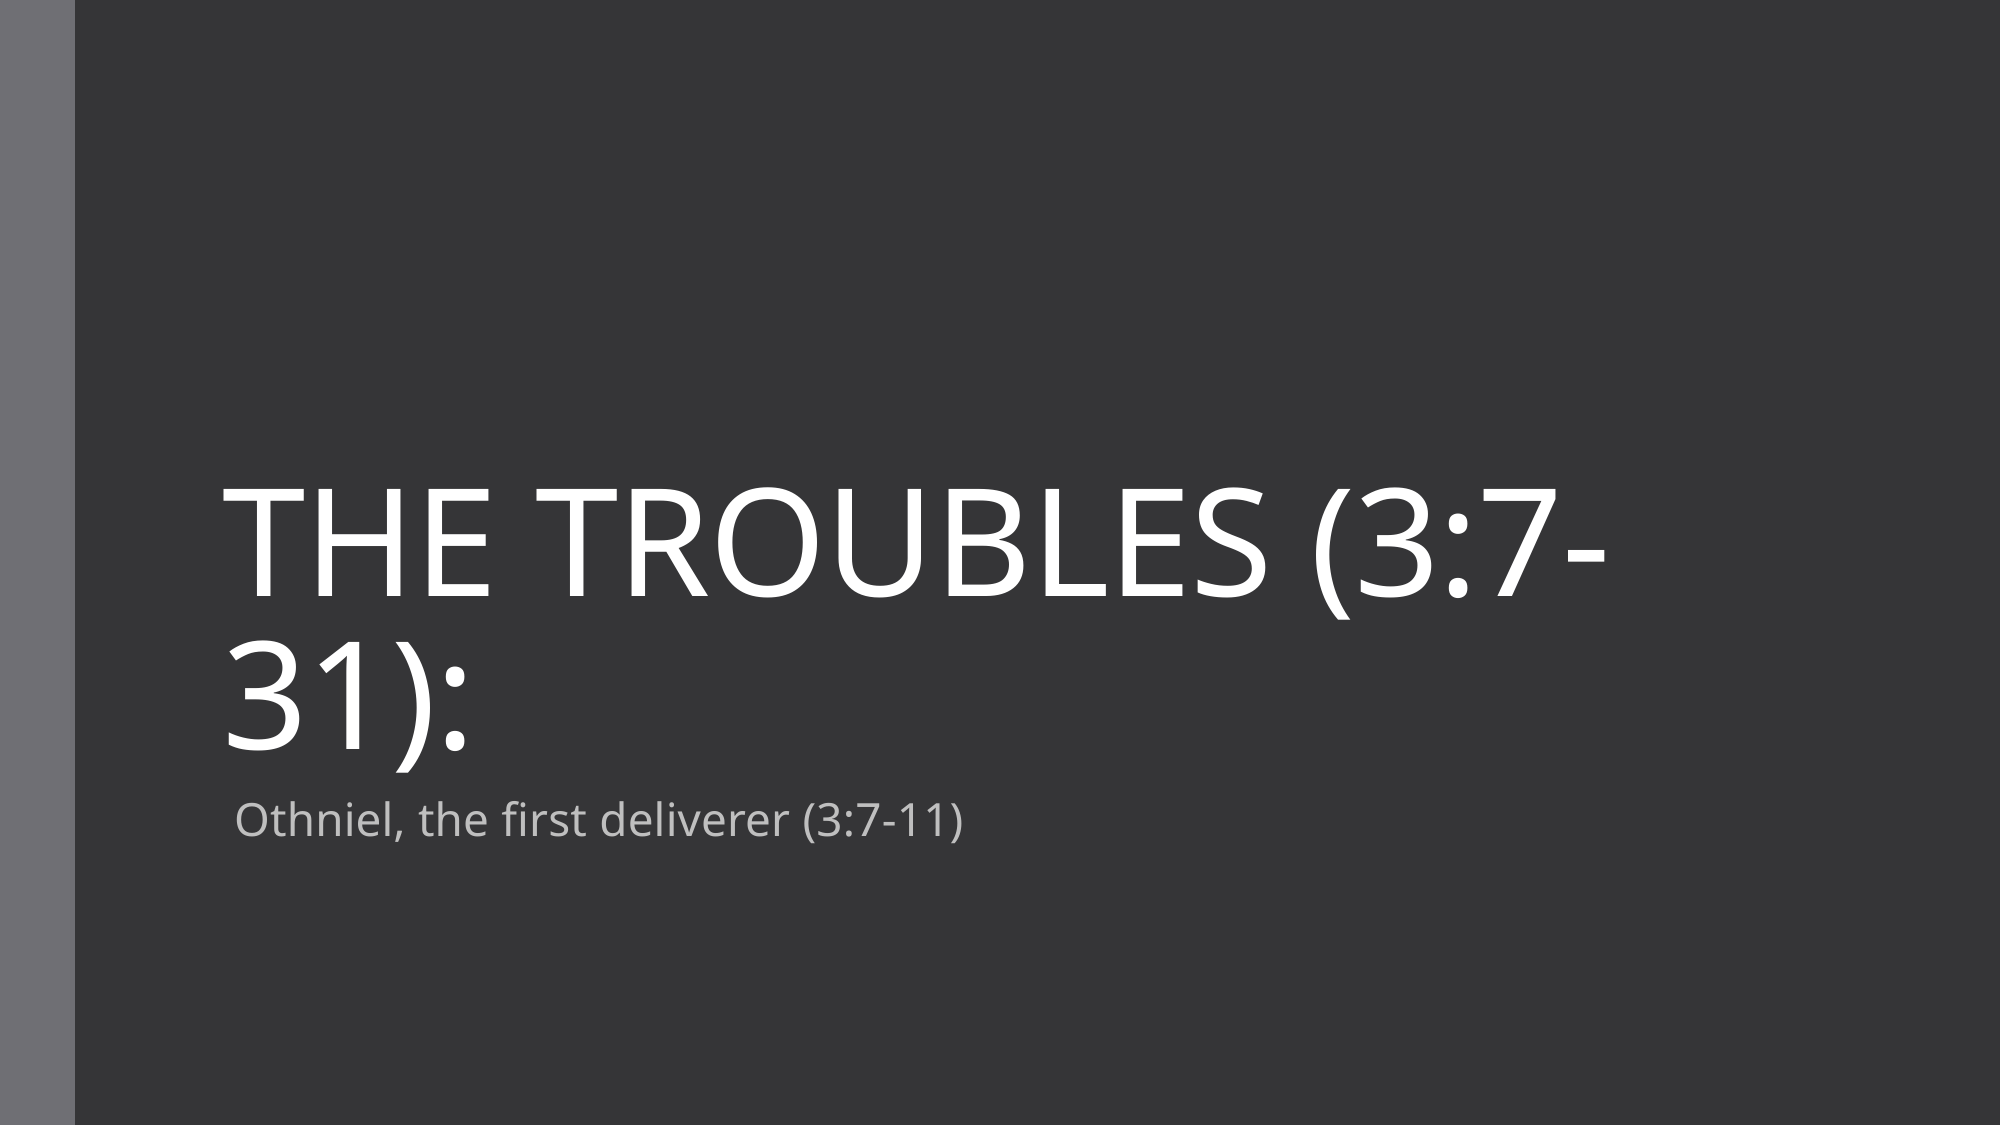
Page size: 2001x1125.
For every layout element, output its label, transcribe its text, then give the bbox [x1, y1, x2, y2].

title THE TROUBLES (3:7-31): [206, 124, 1752, 787]
subtitle Othniel, the first deliverer (3:7-11) [206, 787, 1752, 1066]
